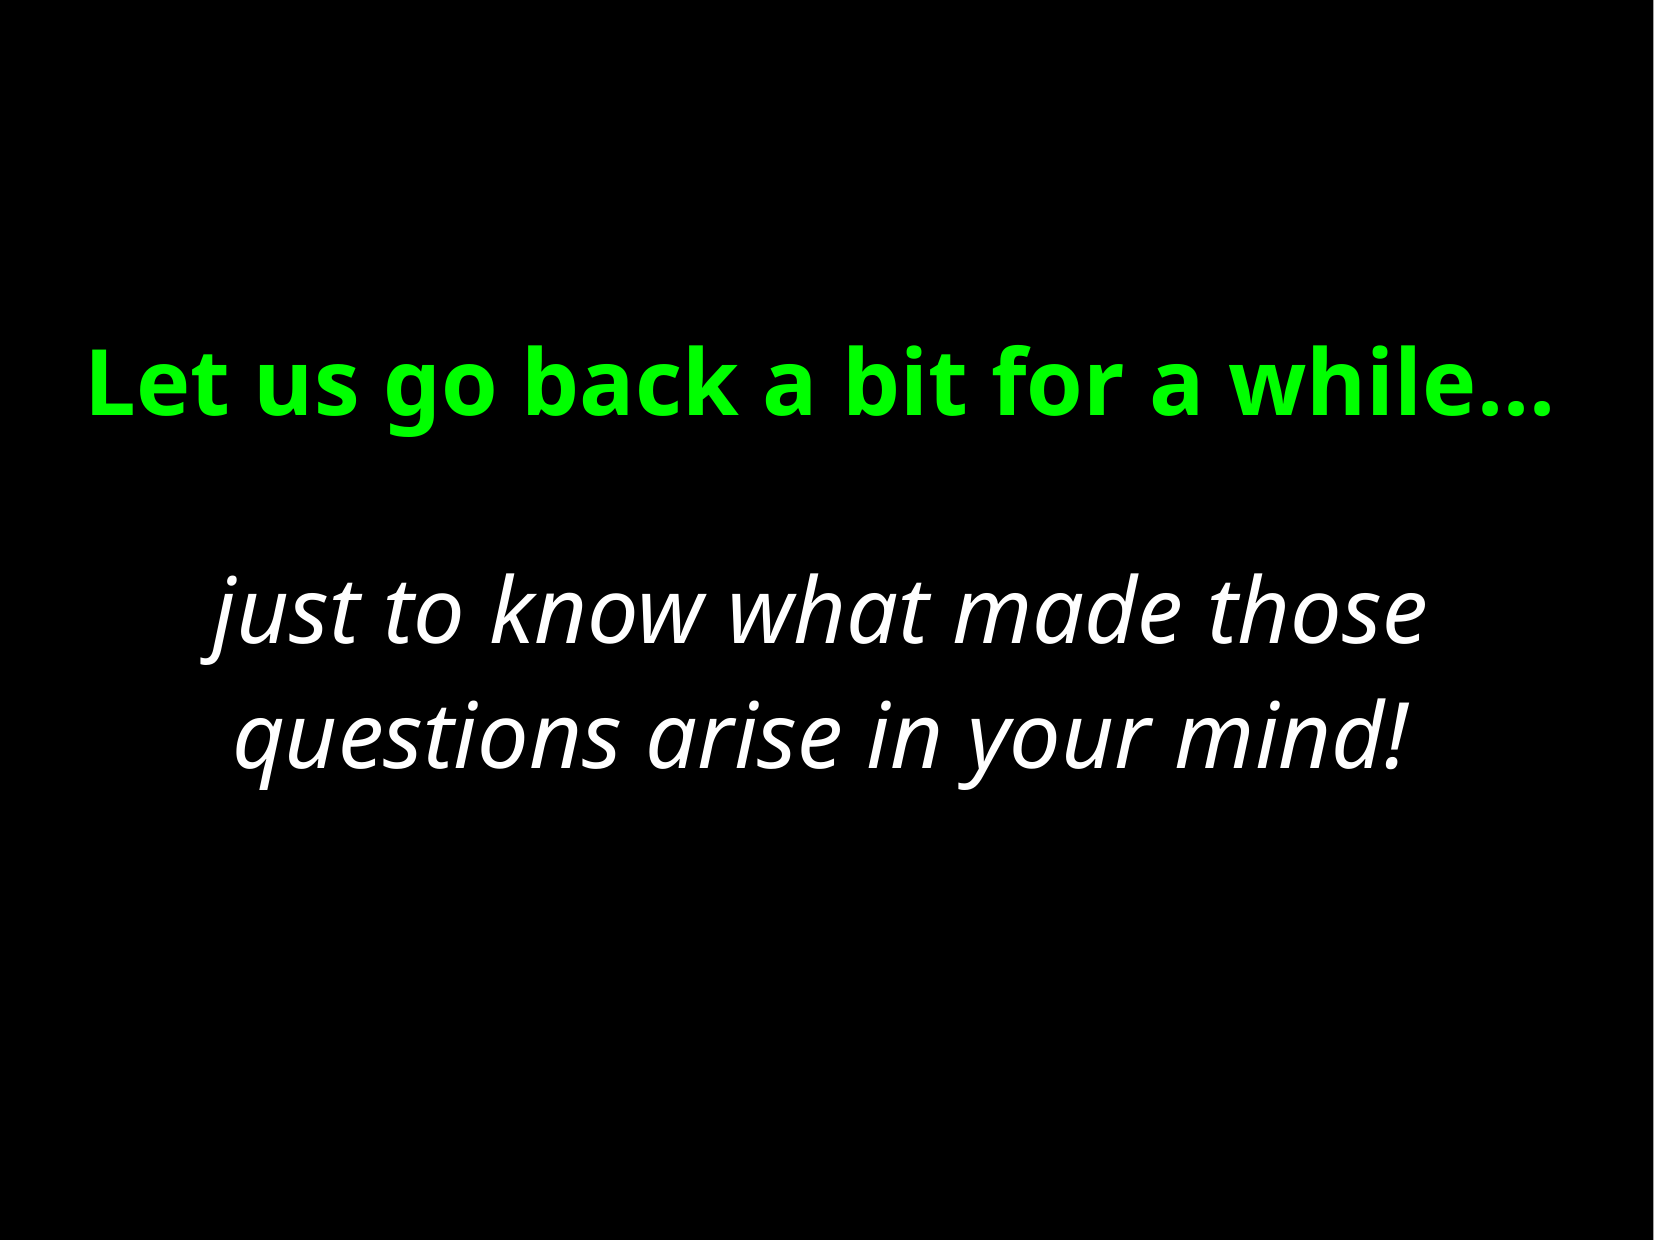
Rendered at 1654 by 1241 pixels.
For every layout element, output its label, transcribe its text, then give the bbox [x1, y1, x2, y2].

title Let us go back a bit for a while... just to know what made those questions arise in your mind! [76, 277, 1565, 837]
